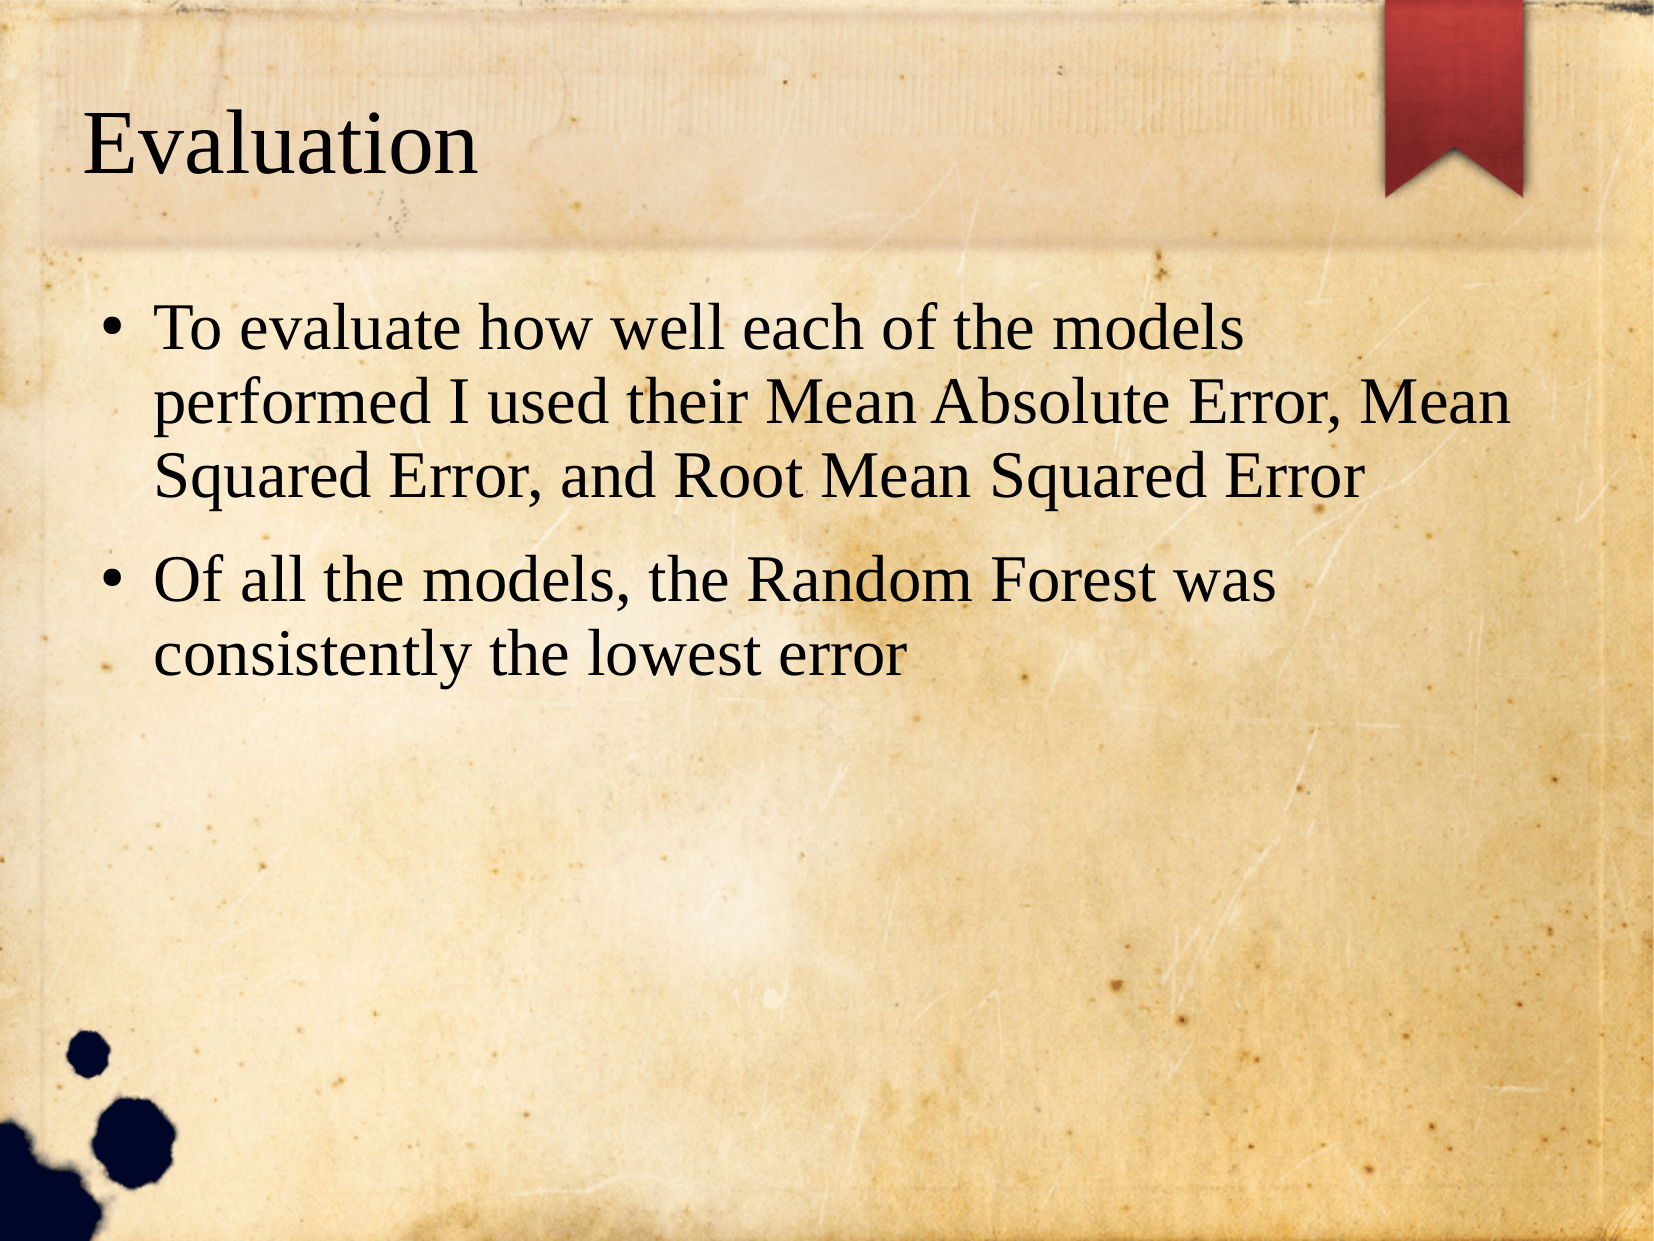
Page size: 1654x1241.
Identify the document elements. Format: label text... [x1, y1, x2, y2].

list To evaluate how well each of the models performed I used their Mean Absolute Error, Mean Squared Error, and Root Mean Squared Error Of all the models, the Random Forest was consistently the lowest error [82, 290, 1538, 1010]
picture [0, 0, 1654, 1241]
title Evaluation [82, 49, 1347, 237]
